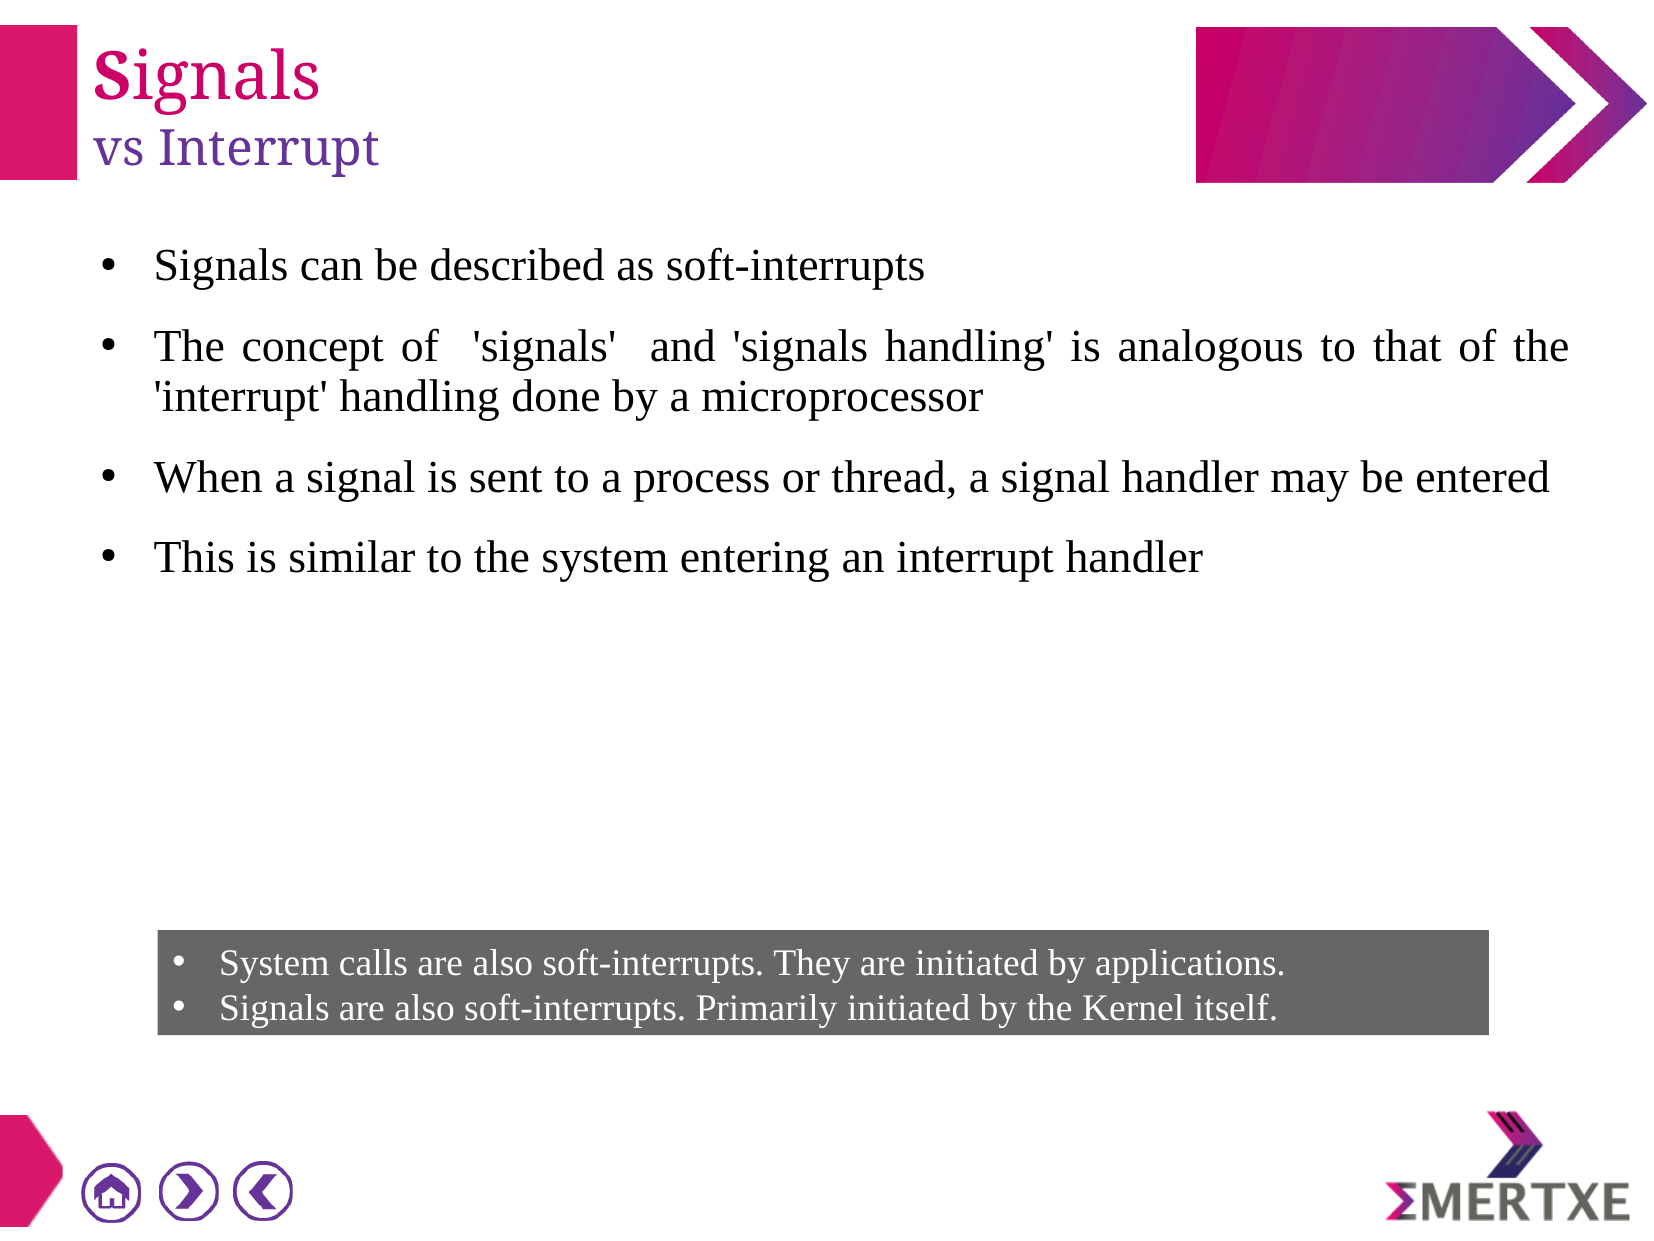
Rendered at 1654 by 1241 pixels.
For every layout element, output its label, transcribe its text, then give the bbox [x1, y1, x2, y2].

picture [1385, 1107, 1631, 1221]
text_box System calls are also soft-interrupts. They are initiated by applications. Signals are also soft-interrupts. Primarily initiated by the Kernel itself. [157, 930, 1489, 1036]
picture [233, 1161, 293, 1221]
picture [81, 1163, 141, 1223]
picture [159, 1161, 219, 1221]
list Signals can be described as soft-interrupts The concept of 'signals' and 'signals handling' is analogous to that of the 'interrupt' handling done by a microprocessor When a signal is sent to a process or thread, a signal handler may be entered This is similar to the system entering an interrupt handler [82, 240, 1571, 1094]
picture [1571, 27, 1647, 183]
title Signals vs Interrupt [93, 2, 1571, 210]
